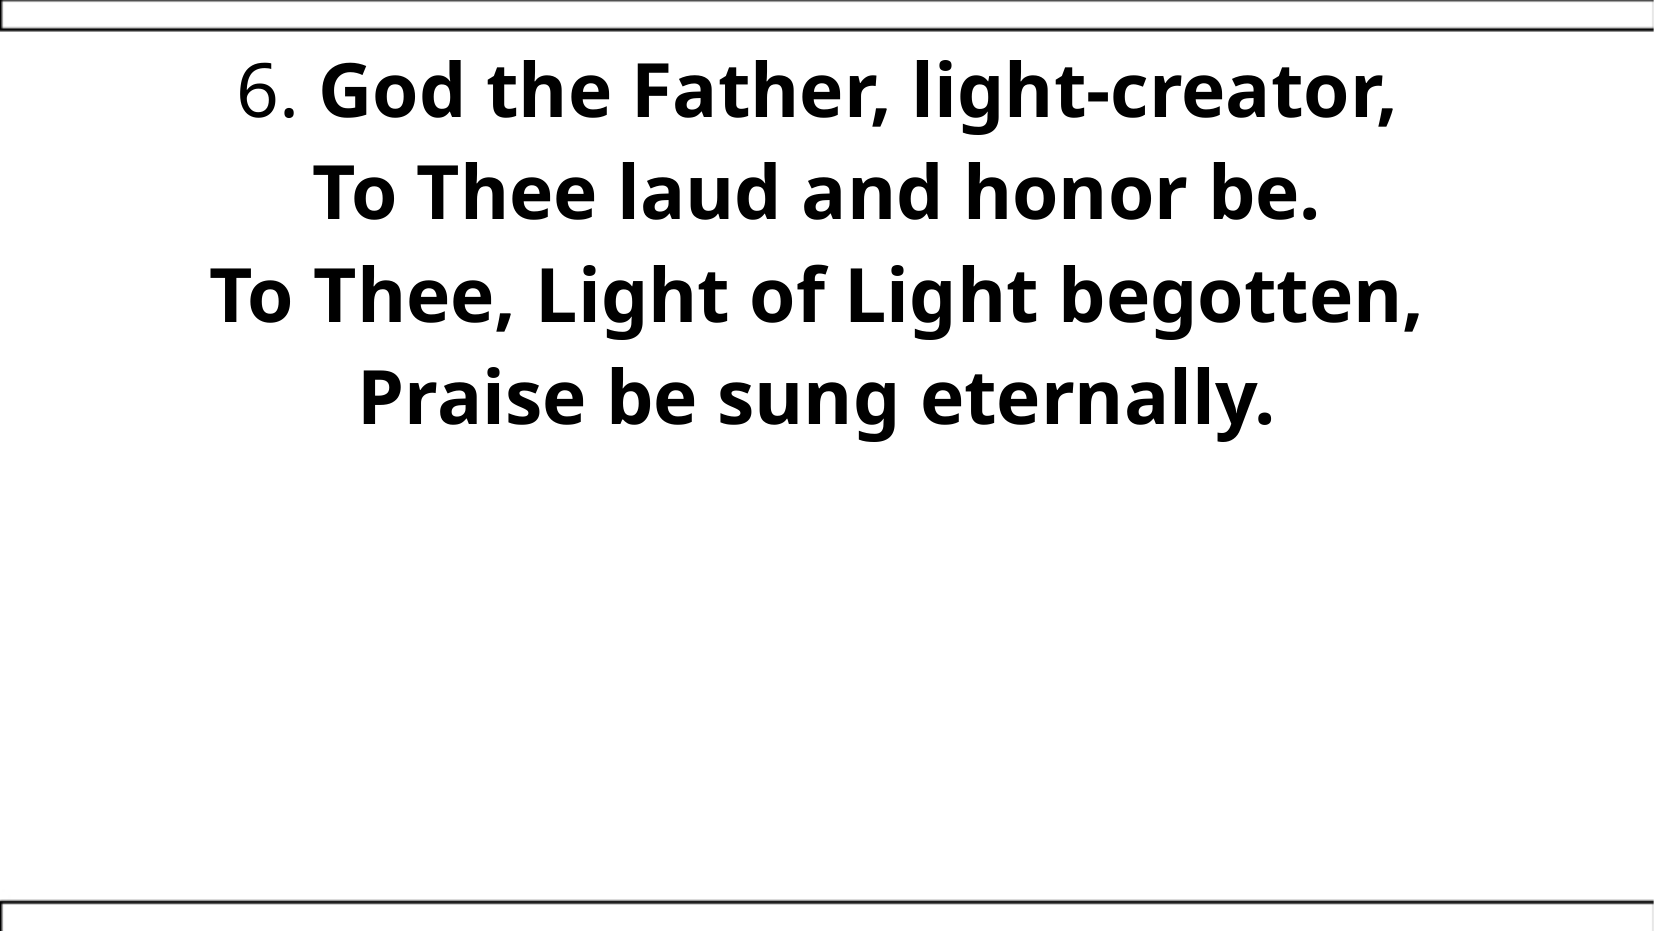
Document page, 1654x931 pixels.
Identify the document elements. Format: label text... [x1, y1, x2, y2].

picture [0, 0, 1654, 931]
text_box 6. God the Father, light-creator, To Thee laud and honor be. To Thee, Light of Light begotten, Praise be sung eternally. [105, 30, 1531, 445]
